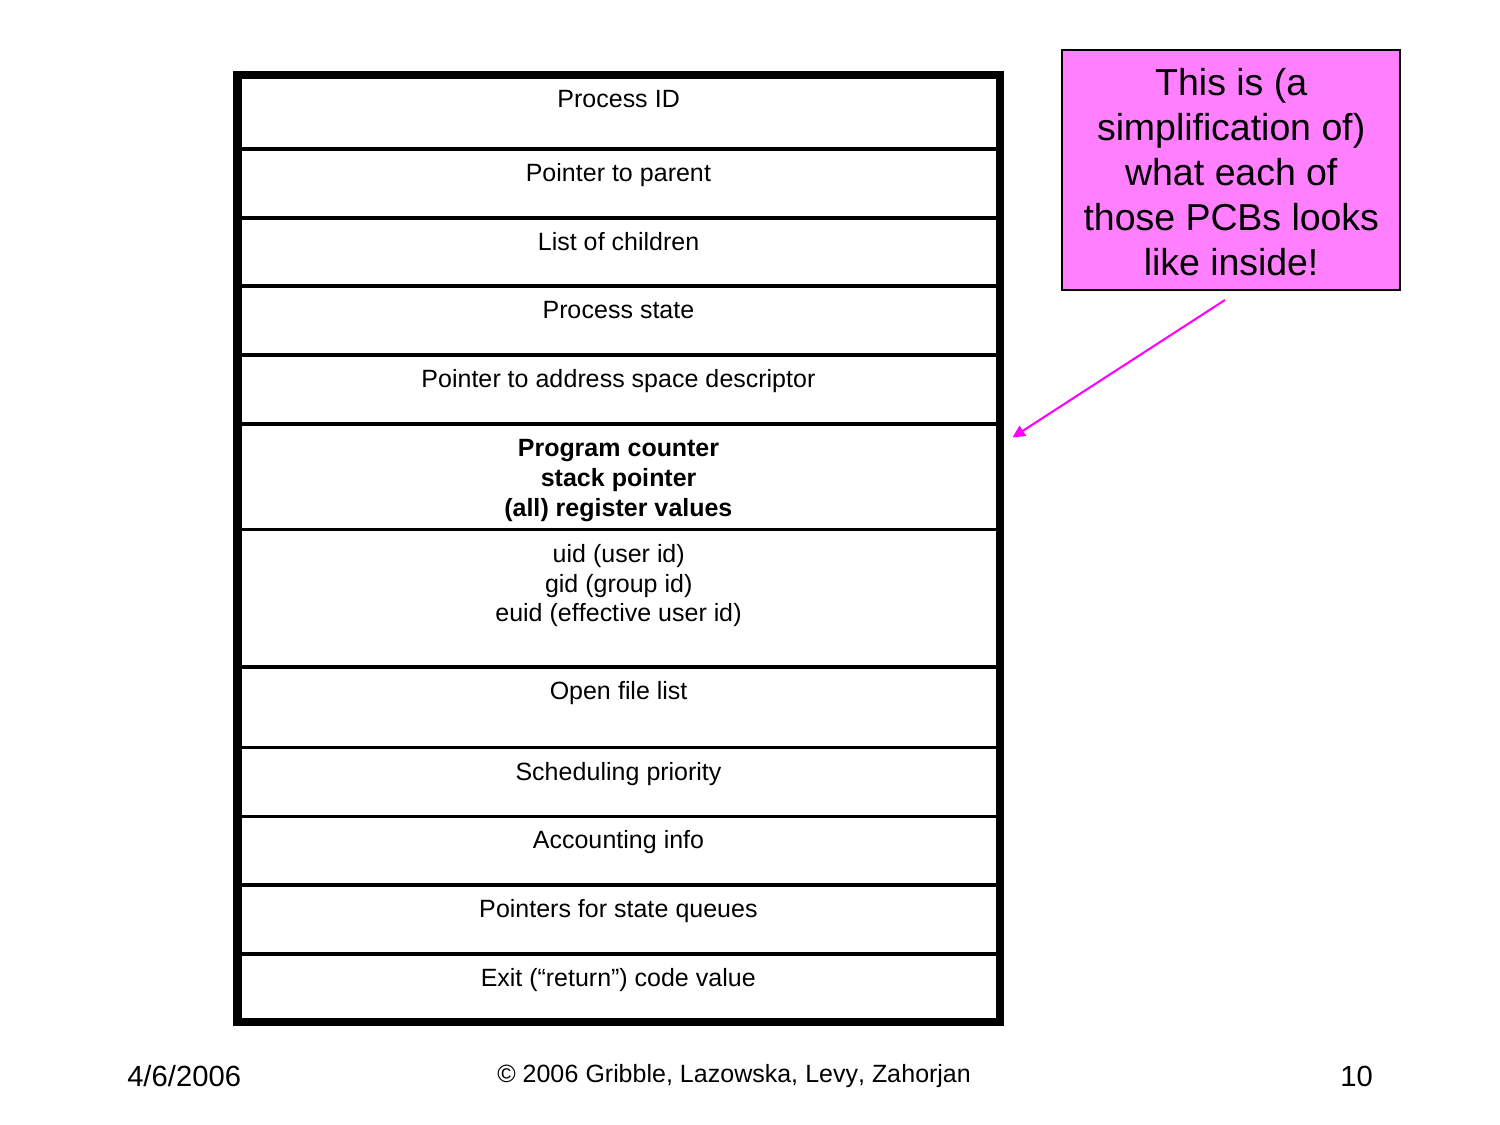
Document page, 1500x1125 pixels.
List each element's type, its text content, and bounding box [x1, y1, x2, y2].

table_cell uid (user id) gid (group id) euid (effective user id) [242, 531, 996, 665]
table_cell Accounting info [242, 818, 996, 883]
table_cell Open file list [242, 669, 996, 746]
table_cell Program counter stack pointer (all) register values [242, 426, 996, 528]
table_cell Exit (“return”) code value [242, 956, 996, 1018]
table_header Process ID [242, 79, 996, 147]
text_box This is (a simplification of) what each of those PCBs looks like inside! [1062, 49, 1400, 291]
table_cell Pointer to parent [242, 151, 996, 216]
table_cell List of children [242, 220, 996, 284]
table_cell Pointers for state queues [242, 887, 996, 952]
table_cell Scheduling priority [242, 749, 996, 815]
table_cell Pointer to address space descriptor [242, 357, 996, 422]
table_cell Process state [242, 288, 996, 353]
